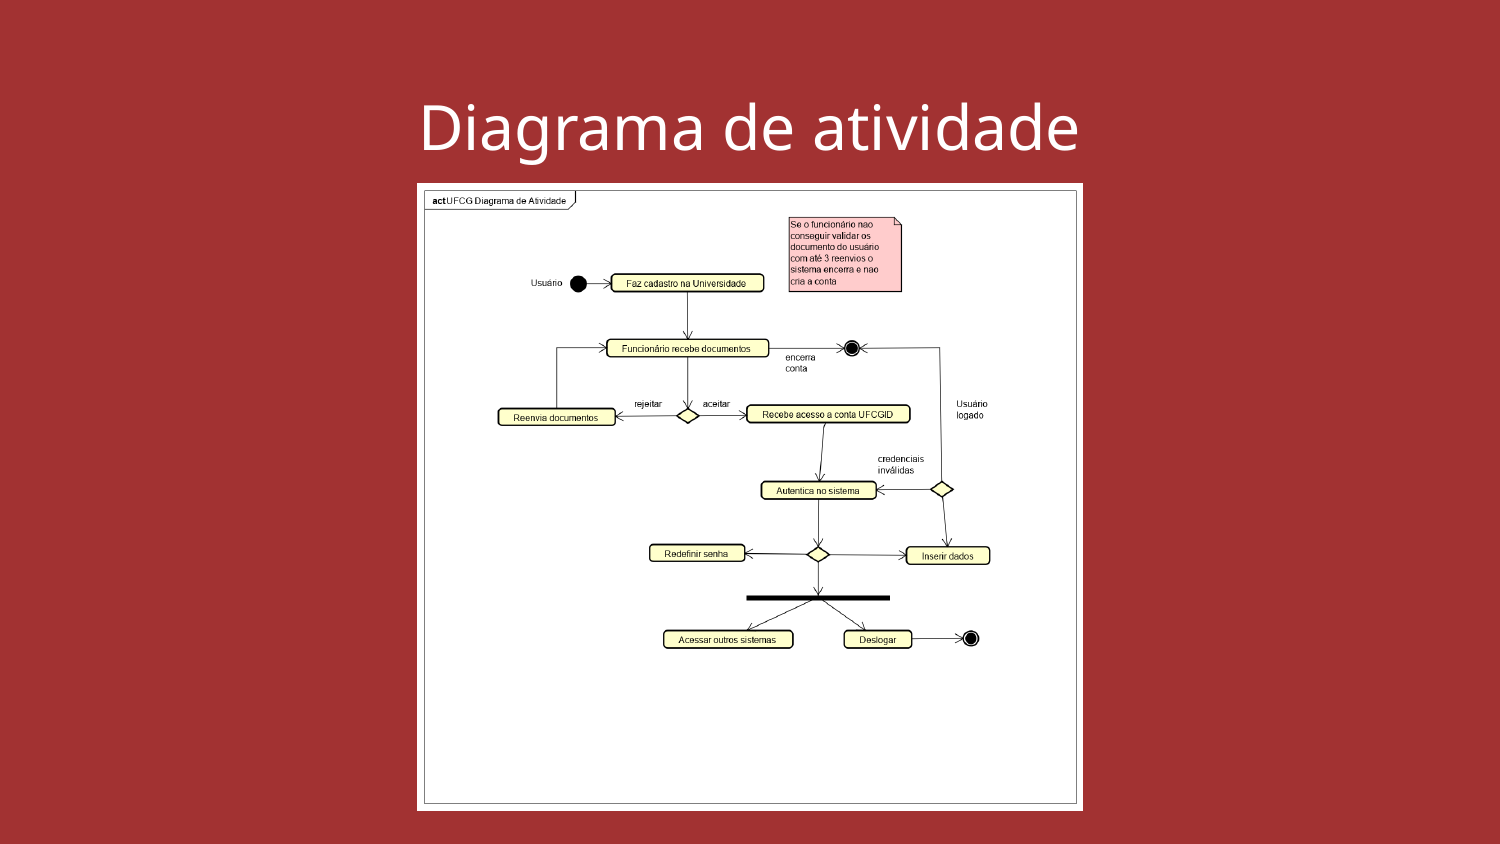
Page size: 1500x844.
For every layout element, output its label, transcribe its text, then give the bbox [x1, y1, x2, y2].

title Diagrama de atividade [51, 72, 1449, 167]
picture [417, 183, 1083, 811]
